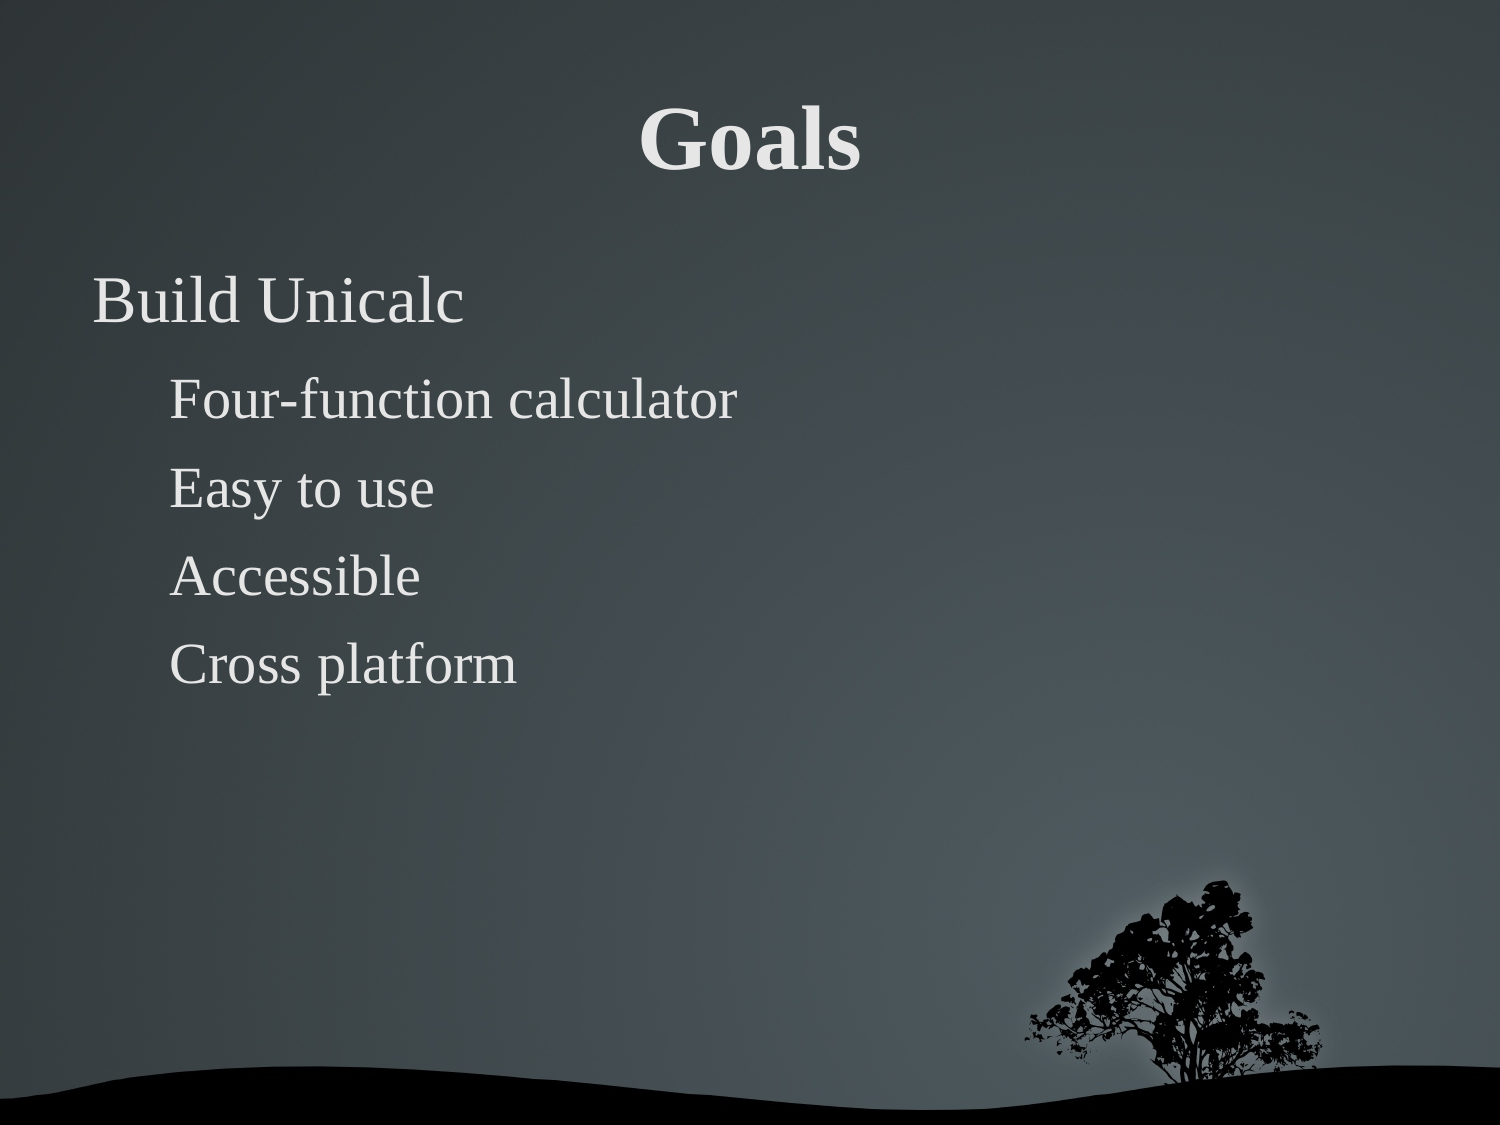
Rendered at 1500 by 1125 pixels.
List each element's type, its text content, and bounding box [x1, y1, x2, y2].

title Goals [75, 37, 1425, 241]
picture [0, 0, 1500, 1125]
list Build Unicalc Four-function calculator Easy to use Accessible Cross platform [75, 263, 1425, 1006]
